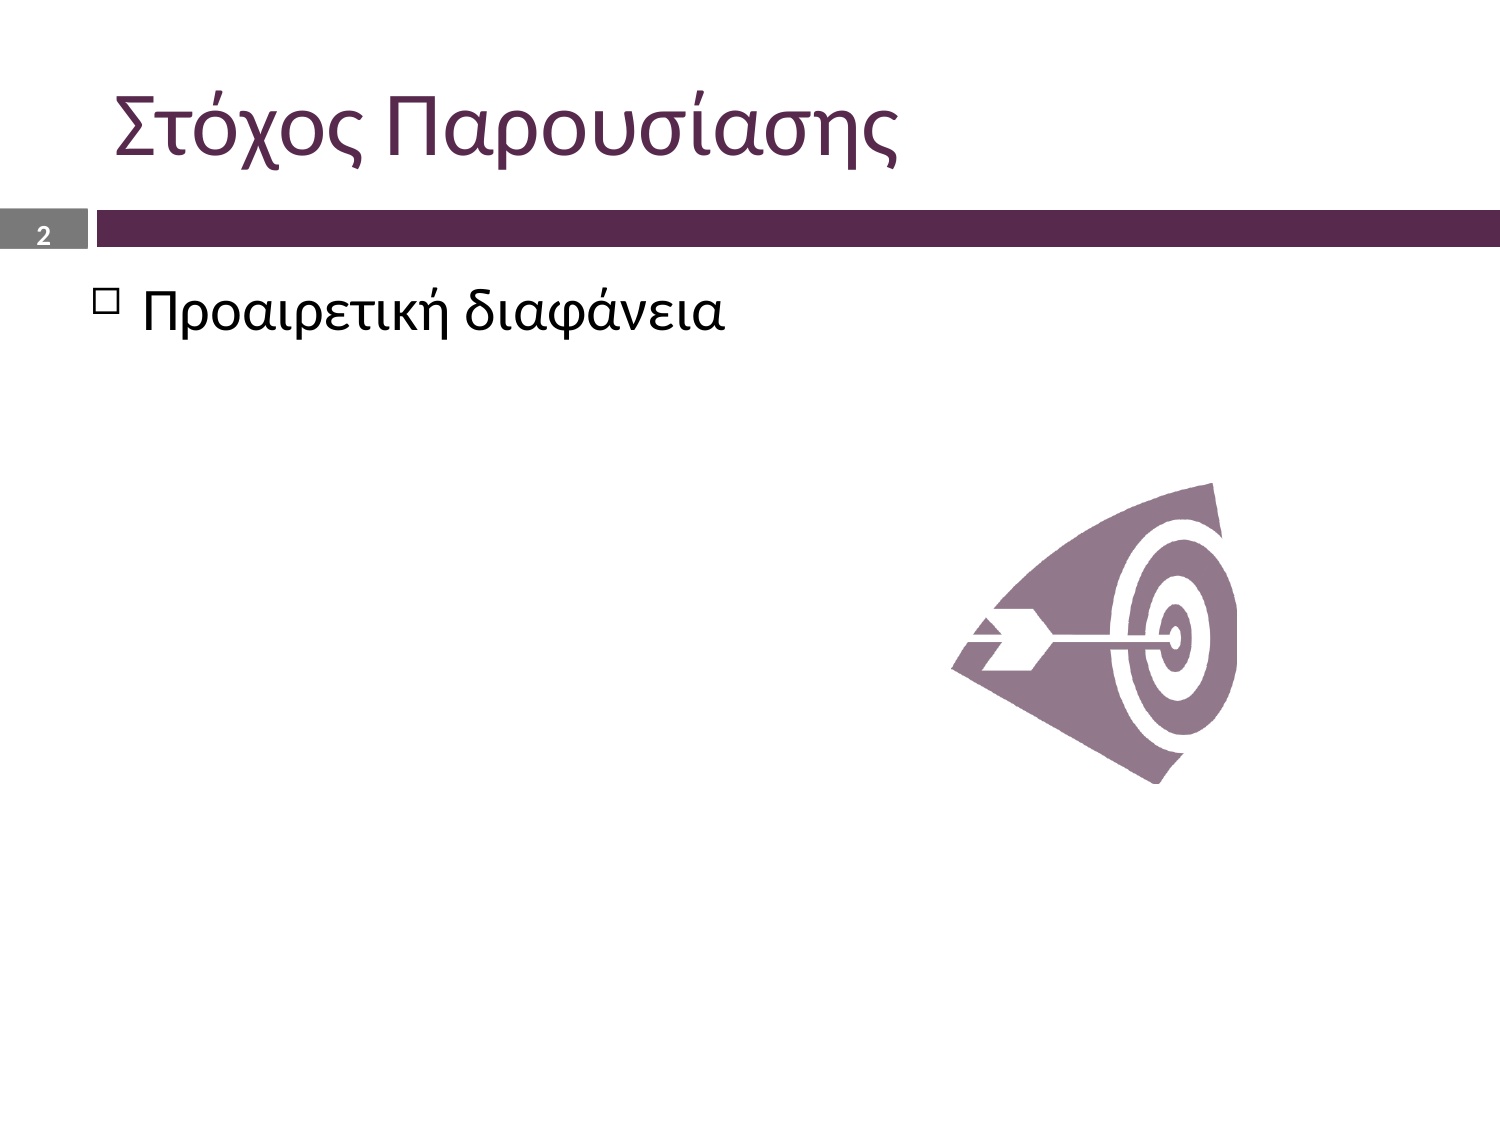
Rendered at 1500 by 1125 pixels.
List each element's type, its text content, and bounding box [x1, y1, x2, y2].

picture [951, 483, 1237, 784]
list Προαιρετική διαφάνεια [75, 262, 987, 1005]
text_box [0, 208, 88, 249]
title Στόχος Παρουσίασης [99, 37, 1438, 201]
